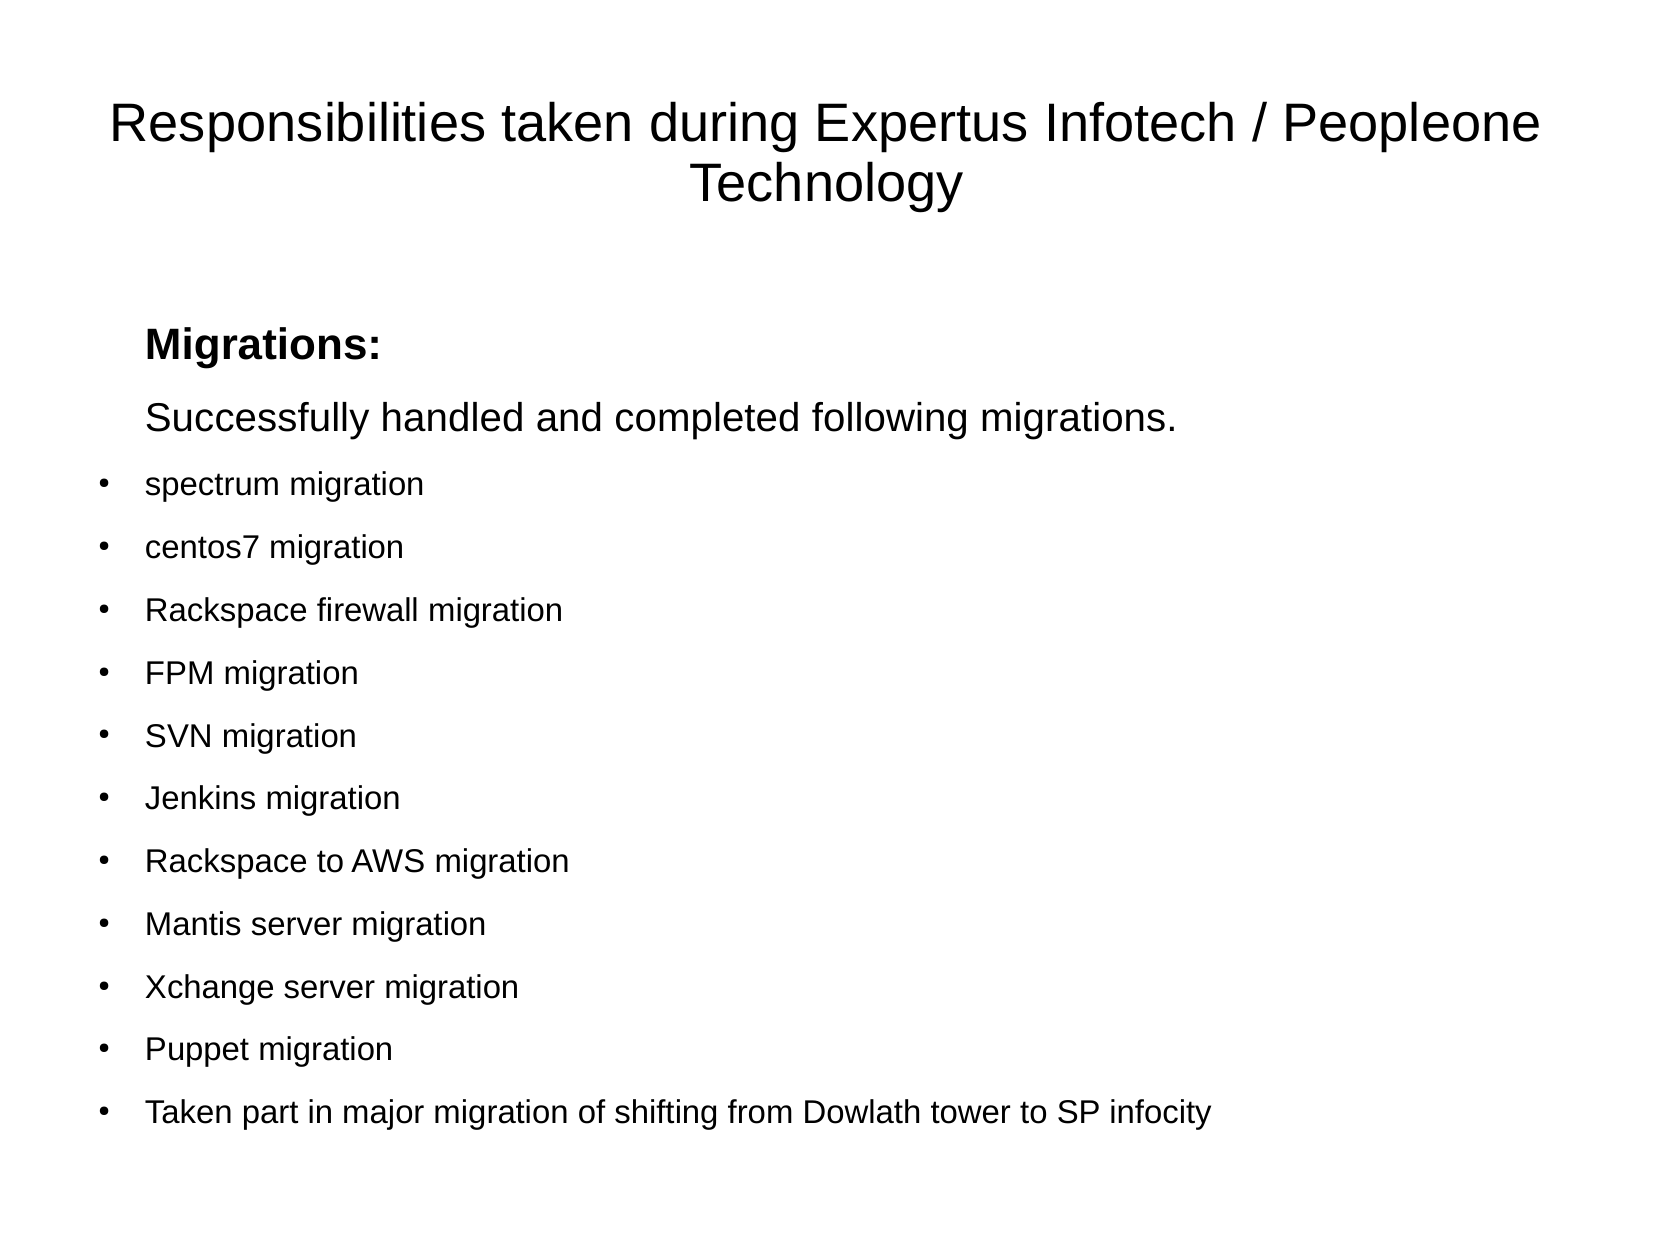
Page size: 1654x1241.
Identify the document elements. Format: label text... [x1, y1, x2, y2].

title Responsibilities taken during Expertus Infotech / Peopleone Technology [82, 49, 1571, 257]
list Migrations: Successfully handled and completed following migrations. spectrum migration centos7 migration Rackspace firewall migration FPM migration SVN migration Jenkins migration Rackspace to AWS migration Mantis server migration Xchange server migration Puppet migration Taken part in major migration of shifting from Dowlath tower to SP infocity [82, 320, 1571, 1134]
